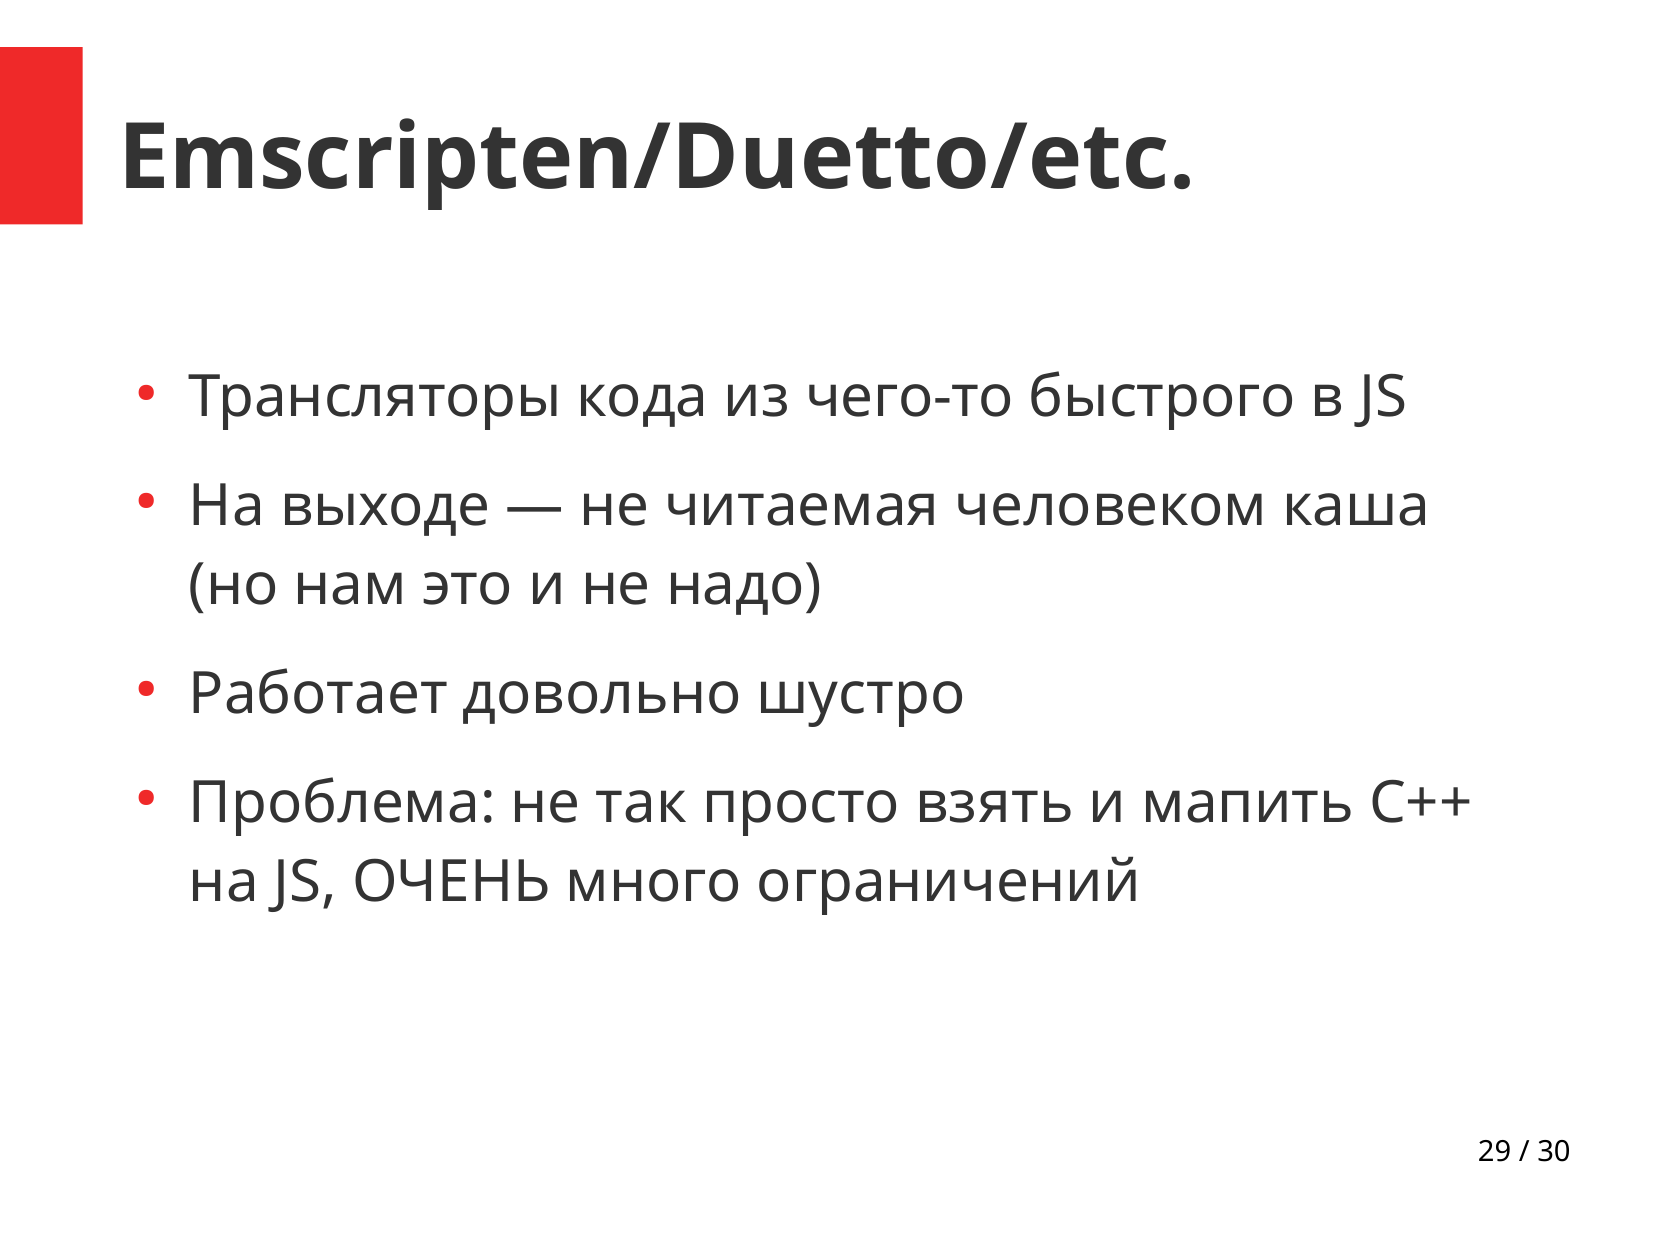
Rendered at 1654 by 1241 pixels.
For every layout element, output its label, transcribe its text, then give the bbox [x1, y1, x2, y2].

list Трансляторы кода из чего-то быстрого в JS На выходе — не читаемая человеком каша (но нам это и не надо) Работает довольно шустро Проблема: не так просто взять и мапить C++ на JS, ОЧЕНЬ много ограничений [118, 354, 1536, 1074]
title Emscripten/Duetto/etc. [118, 49, 1571, 257]
